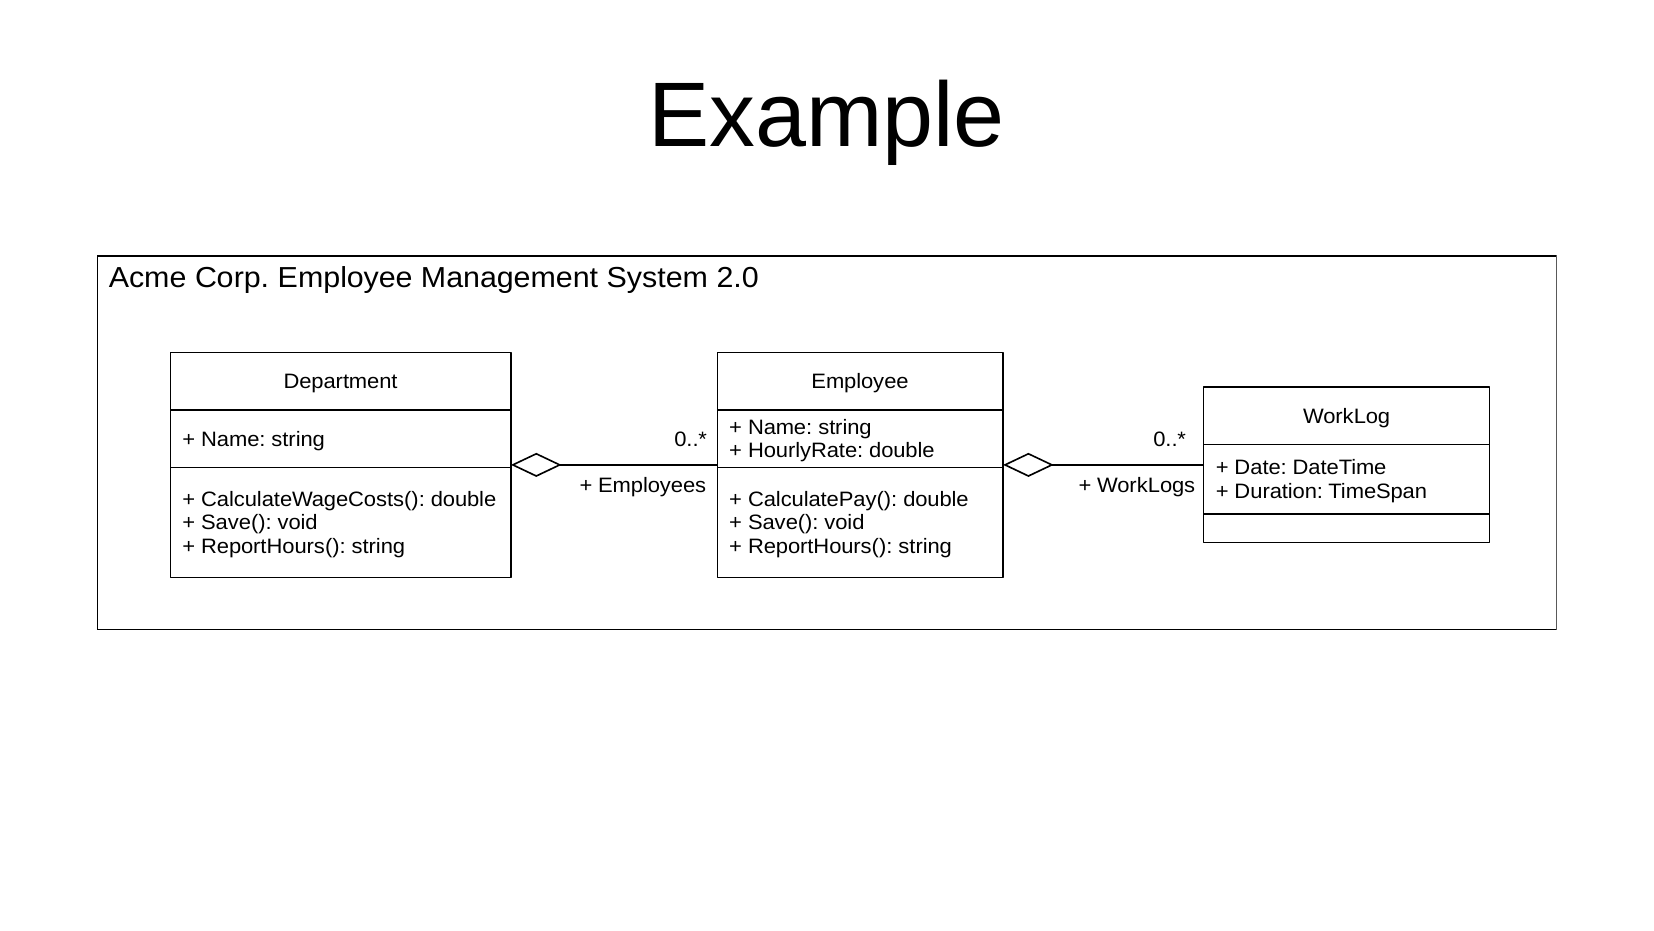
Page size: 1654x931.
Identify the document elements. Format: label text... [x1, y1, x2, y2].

title Example [82, 37, 1571, 193]
picture [96, 255, 1558, 631]
